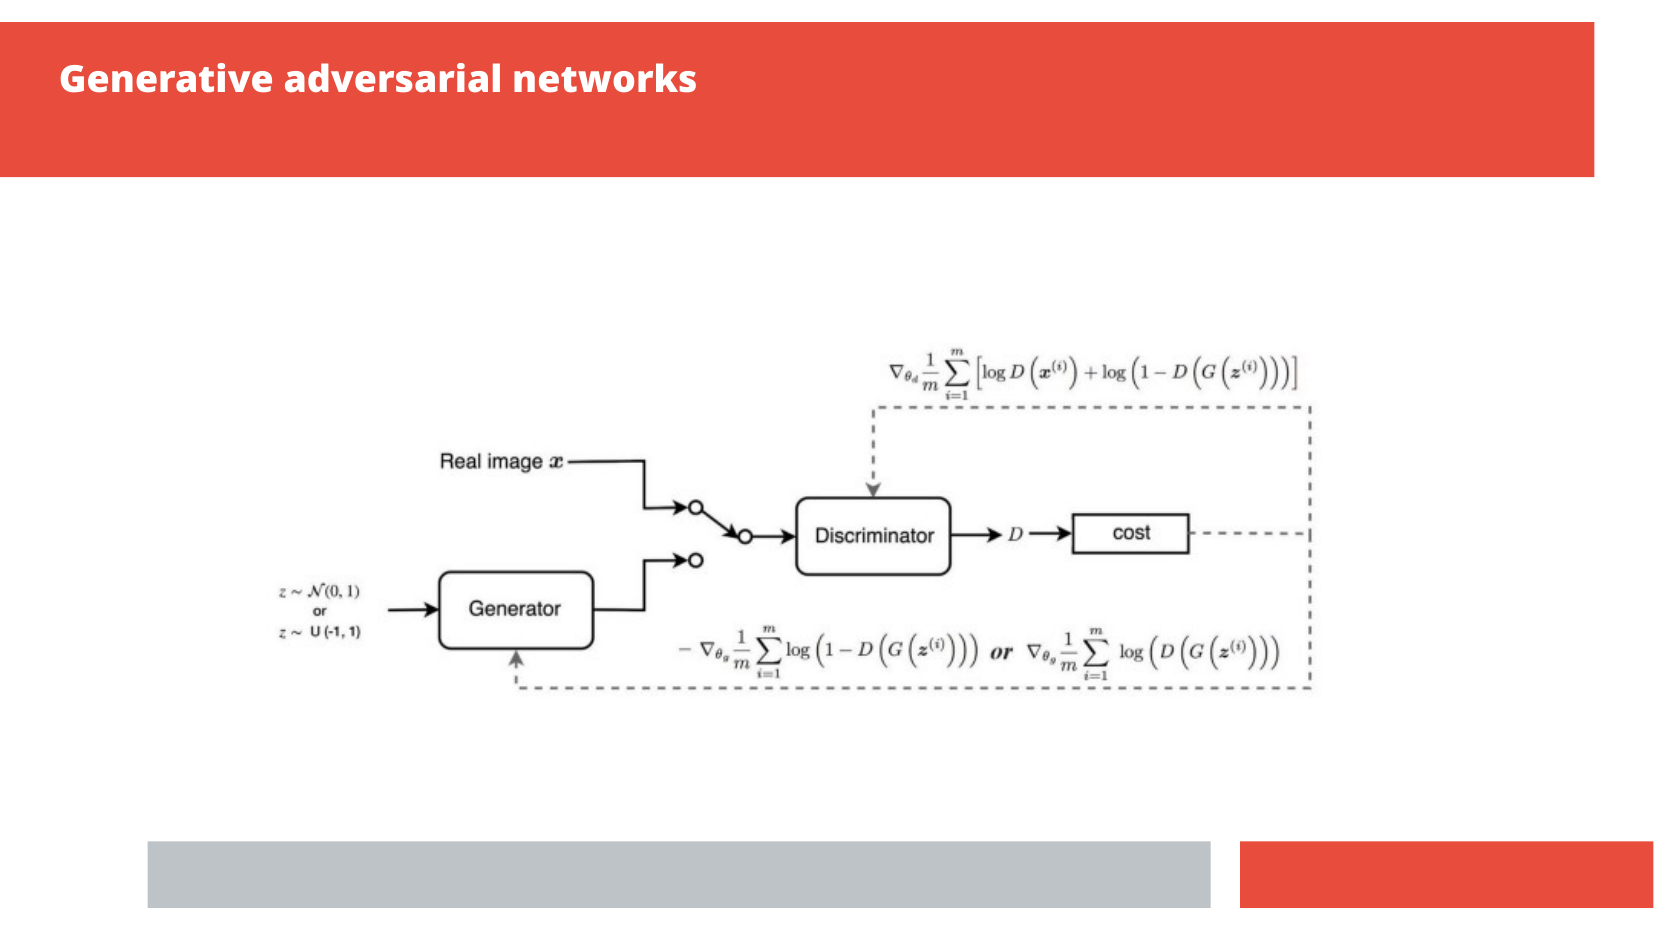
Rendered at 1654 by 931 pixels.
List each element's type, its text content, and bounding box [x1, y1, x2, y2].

title Generative adversarial networks [59, 44, 1595, 156]
picture [255, 342, 1327, 706]
